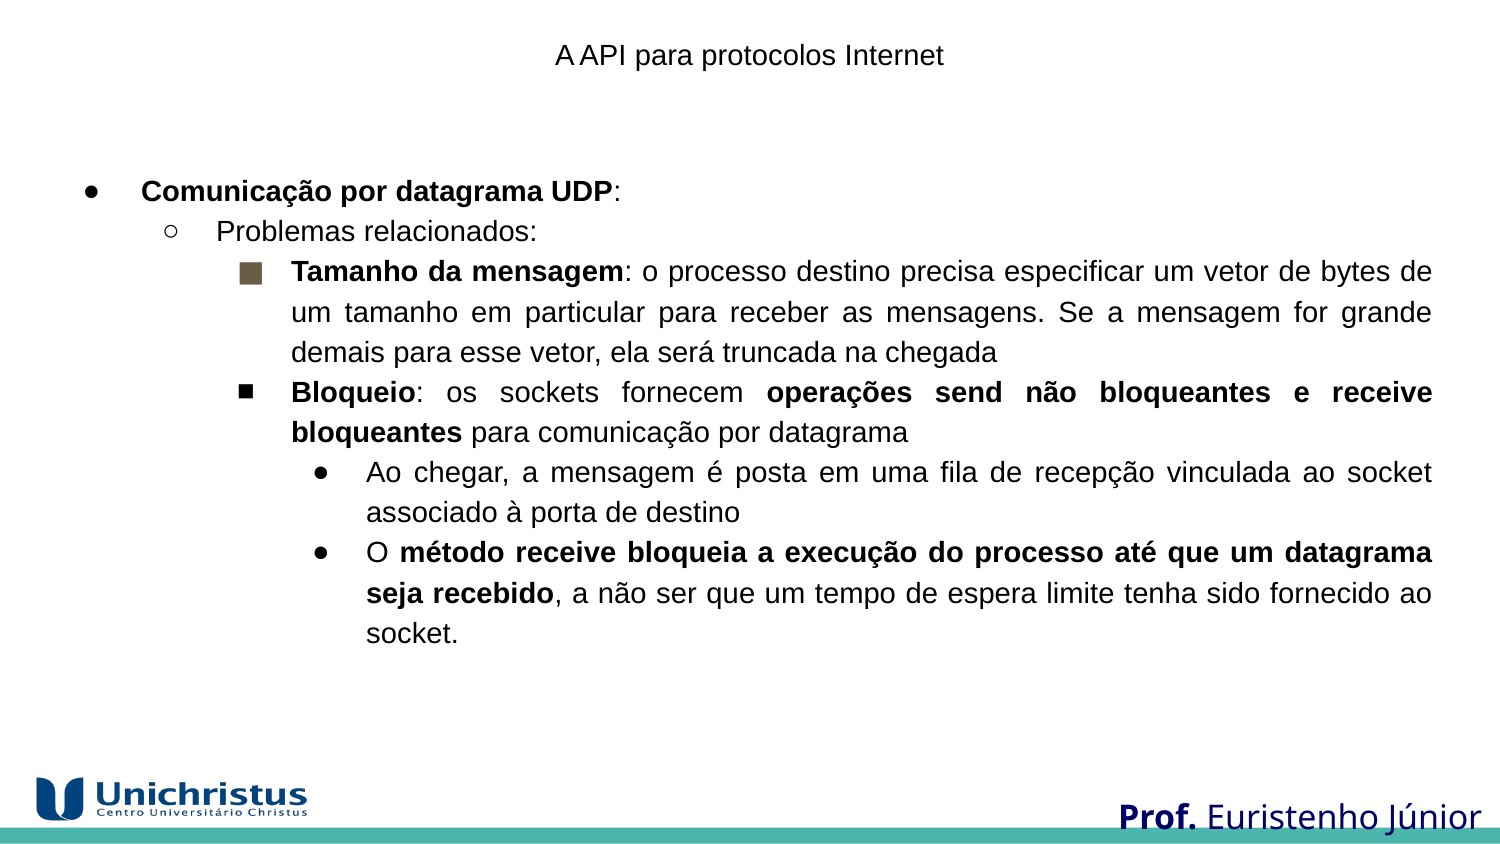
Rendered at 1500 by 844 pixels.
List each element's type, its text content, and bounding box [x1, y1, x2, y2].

picture [32, 775, 311, 822]
title A API para protocolos Internet [51, 20, 1449, 137]
list Comunicação por datagrama UDP: Problemas relacionados: Tamanho da mensagem: o processo destino precisa especificar um vetor de bytes de um tamanho em particular para receber as mensagens. Se a mensagem for grande demais para esse vetor, ela será truncada na chegada Bloqueio: os sockets fornecem operações send não bloqueantes e receive bloqueantes para comunicação por datagrama Ao chegar, a mensagem é posta em uma fila de recepção vinculada ao socket associado à porta de destino O método receive bloqueia a execução do processo até que um datagrama seja recebido, a não ser que um tempo de espera limite tenha sido fornecido ao socket. [51, 152, 1449, 750]
